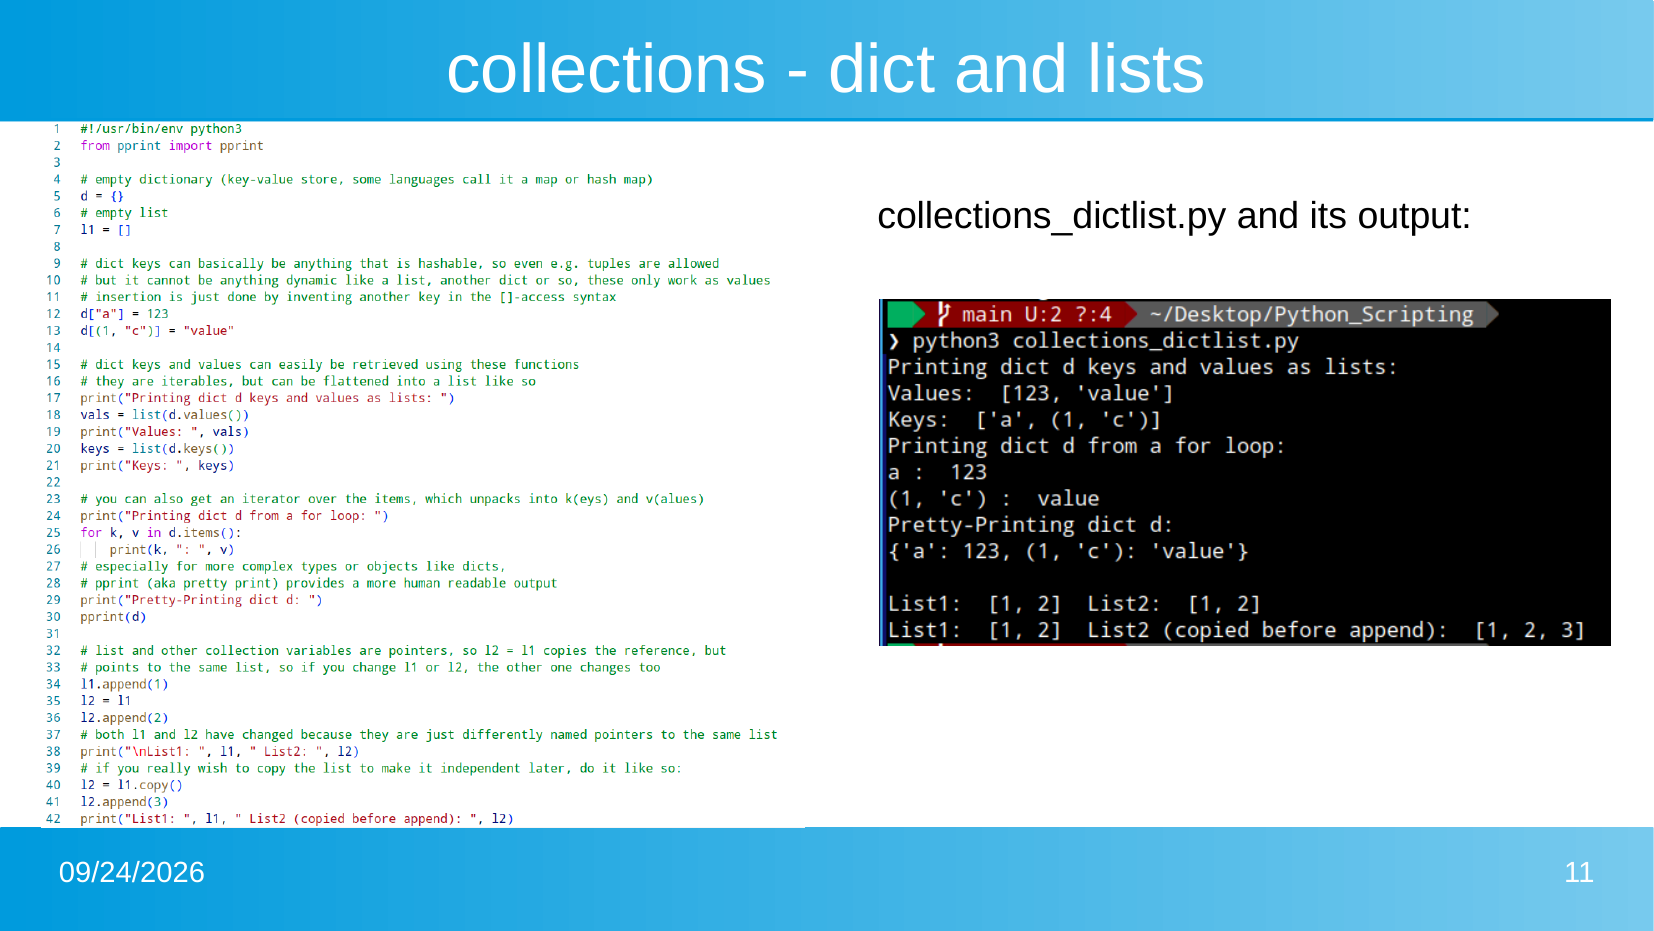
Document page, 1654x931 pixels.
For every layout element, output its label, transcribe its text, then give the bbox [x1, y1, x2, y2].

picture [879, 299, 1611, 646]
title collections - dict and lists [59, 29, 1595, 108]
text_box collections_dictlist.py and its output: [862, 187, 1501, 245]
picture [41, 122, 805, 828]
